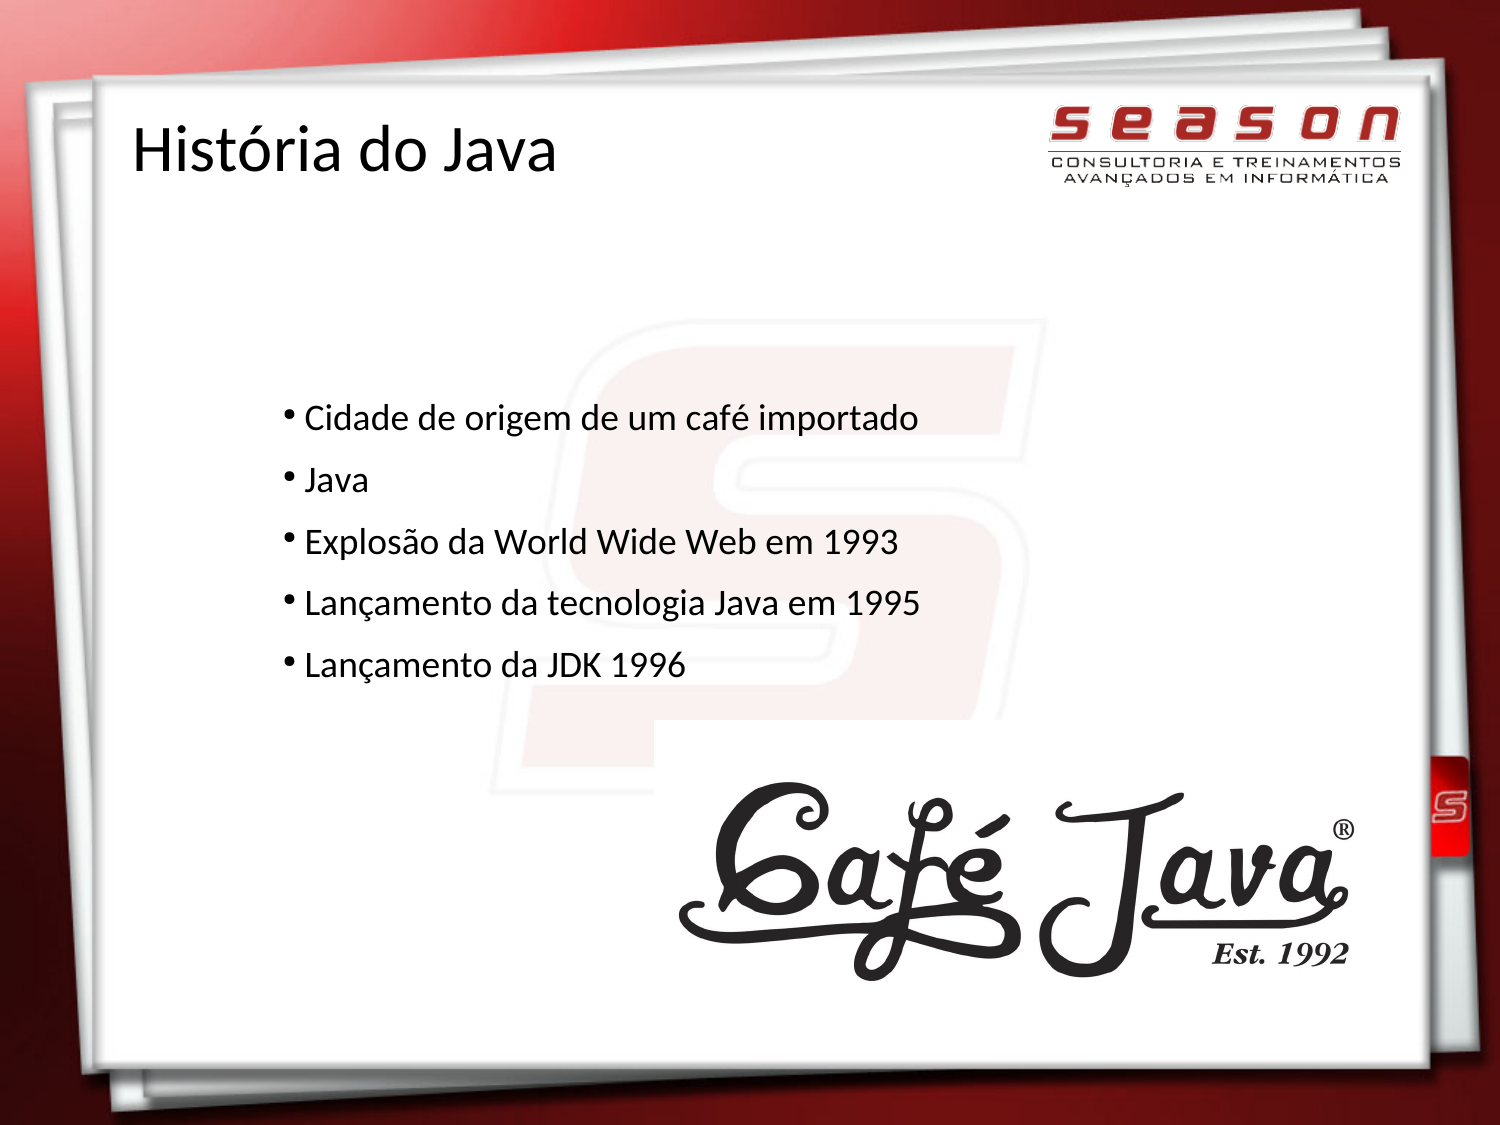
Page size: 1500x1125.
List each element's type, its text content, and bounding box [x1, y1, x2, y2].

text_box Cidade de origem de um café importado Java Explosão da World Wide Web em 1993 Lançamento da tecnologia Java em 1995 Lançamento da JDK 1996 [207, 357, 1328, 721]
title História do Java [118, 33, 1394, 257]
picture [0, 0, 1500, 1125]
